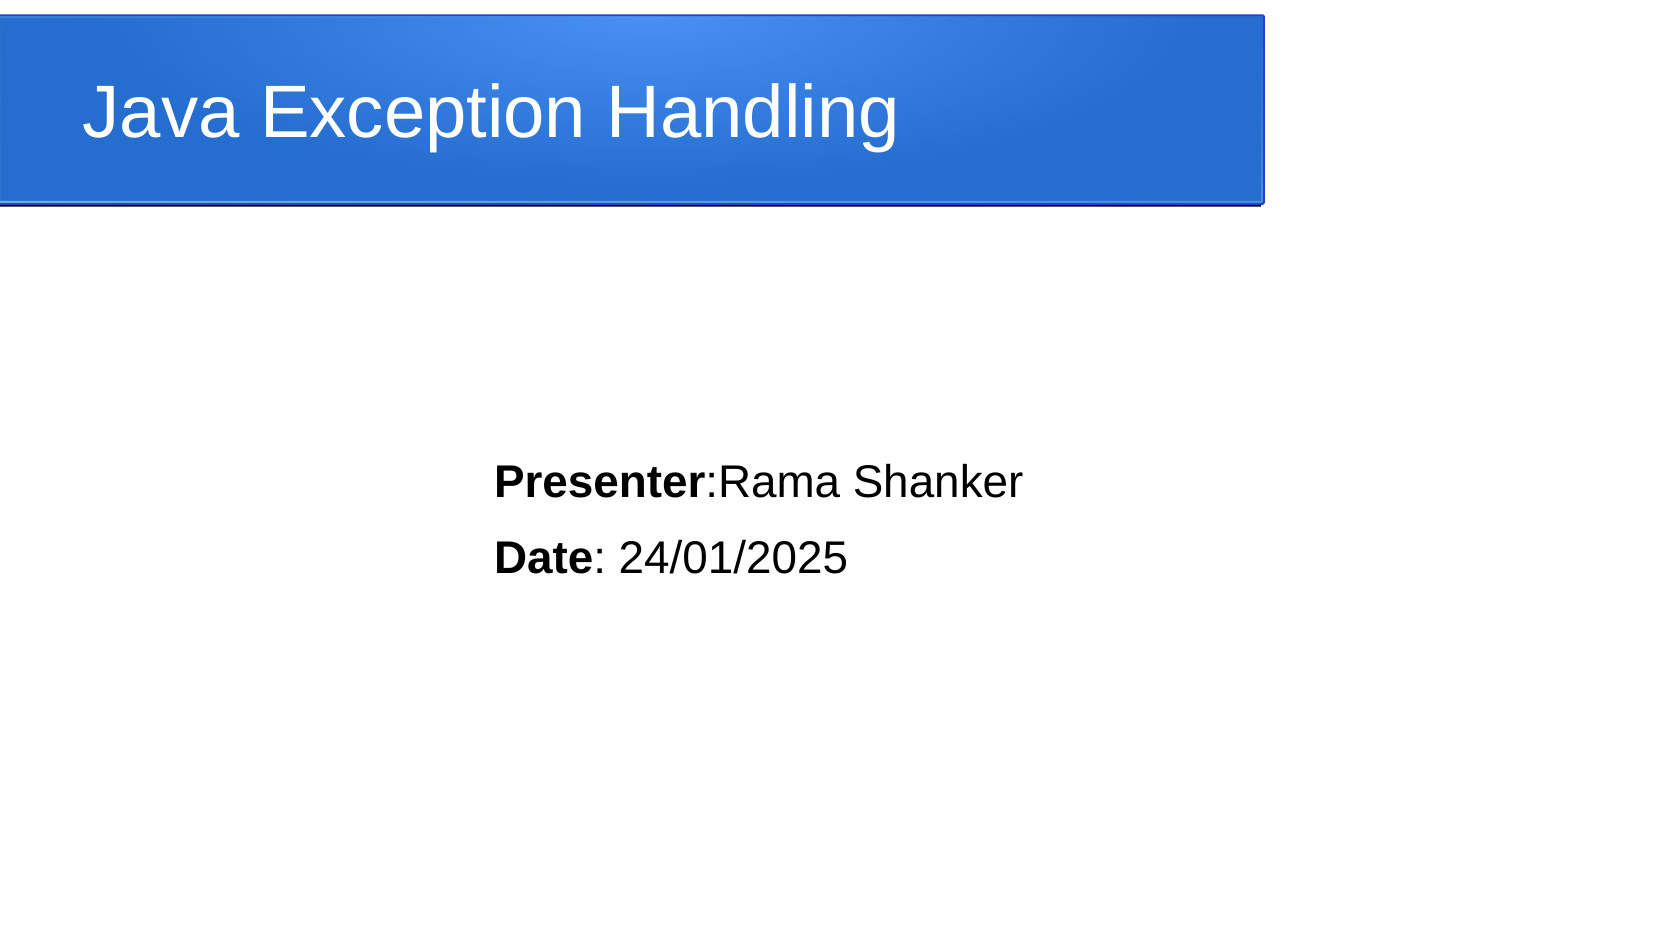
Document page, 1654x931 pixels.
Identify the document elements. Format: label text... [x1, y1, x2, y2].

title Java Exception Handling [82, 35, 1235, 189]
text_box Presenter:Rama Shanker Date: 24/01/2025 [479, 400, 1231, 691]
